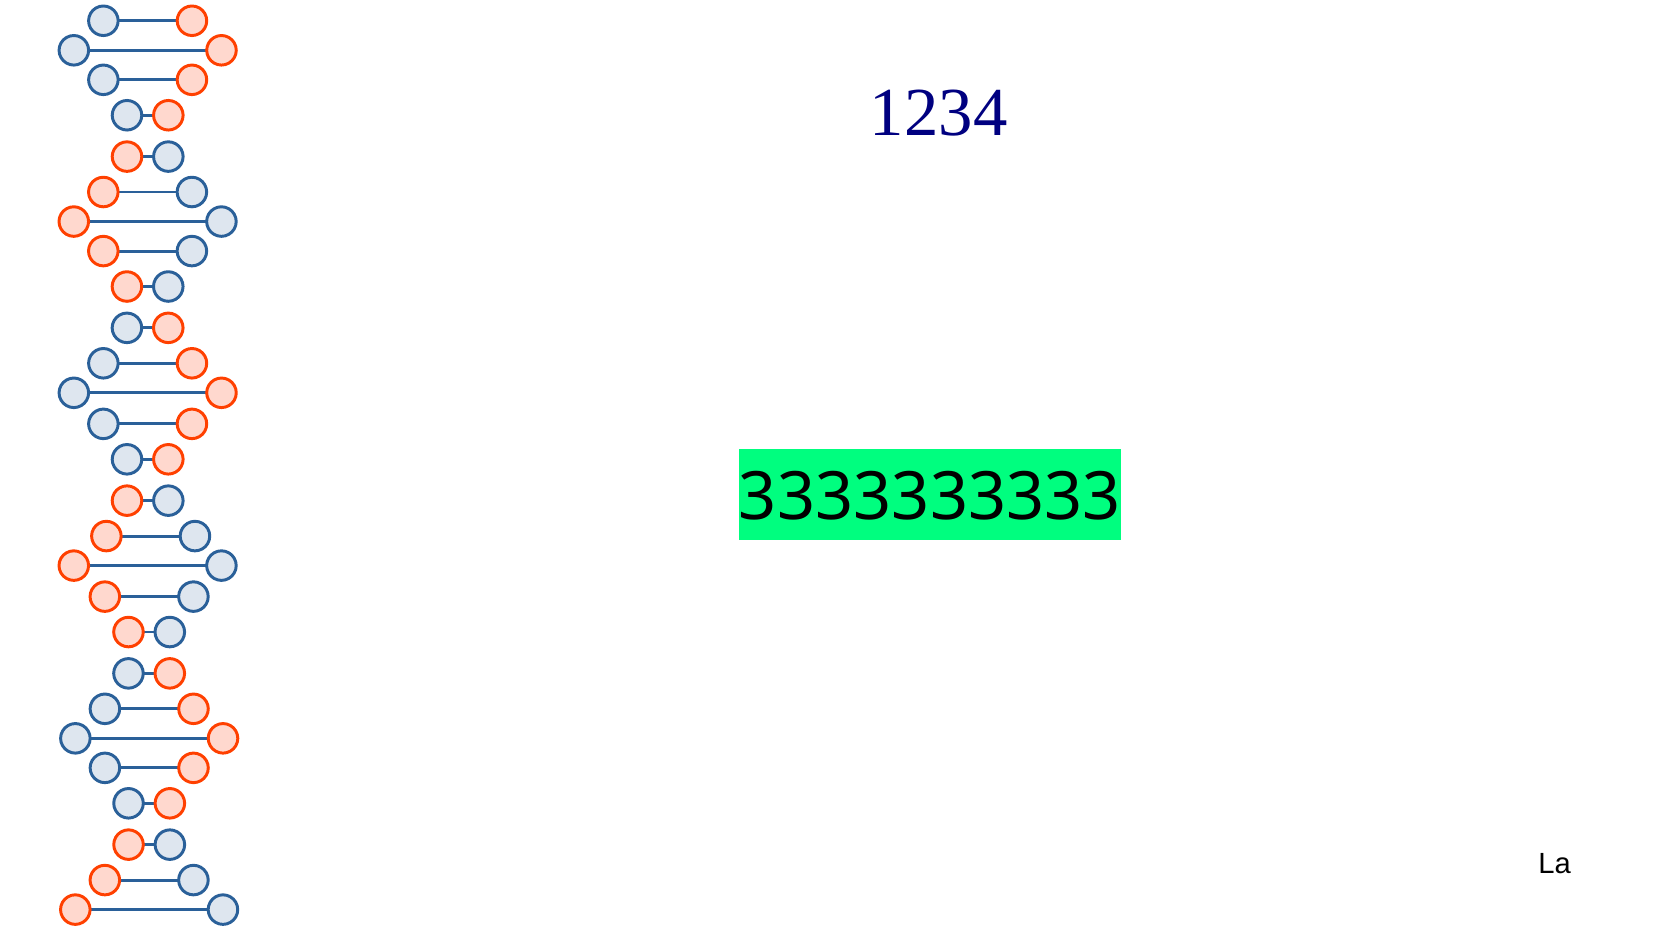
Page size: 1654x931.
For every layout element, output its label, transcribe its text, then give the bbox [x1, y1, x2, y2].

title 1234 [265, 35, 1595, 189]
subtitle 3333333333 [265, 224, 1595, 764]
